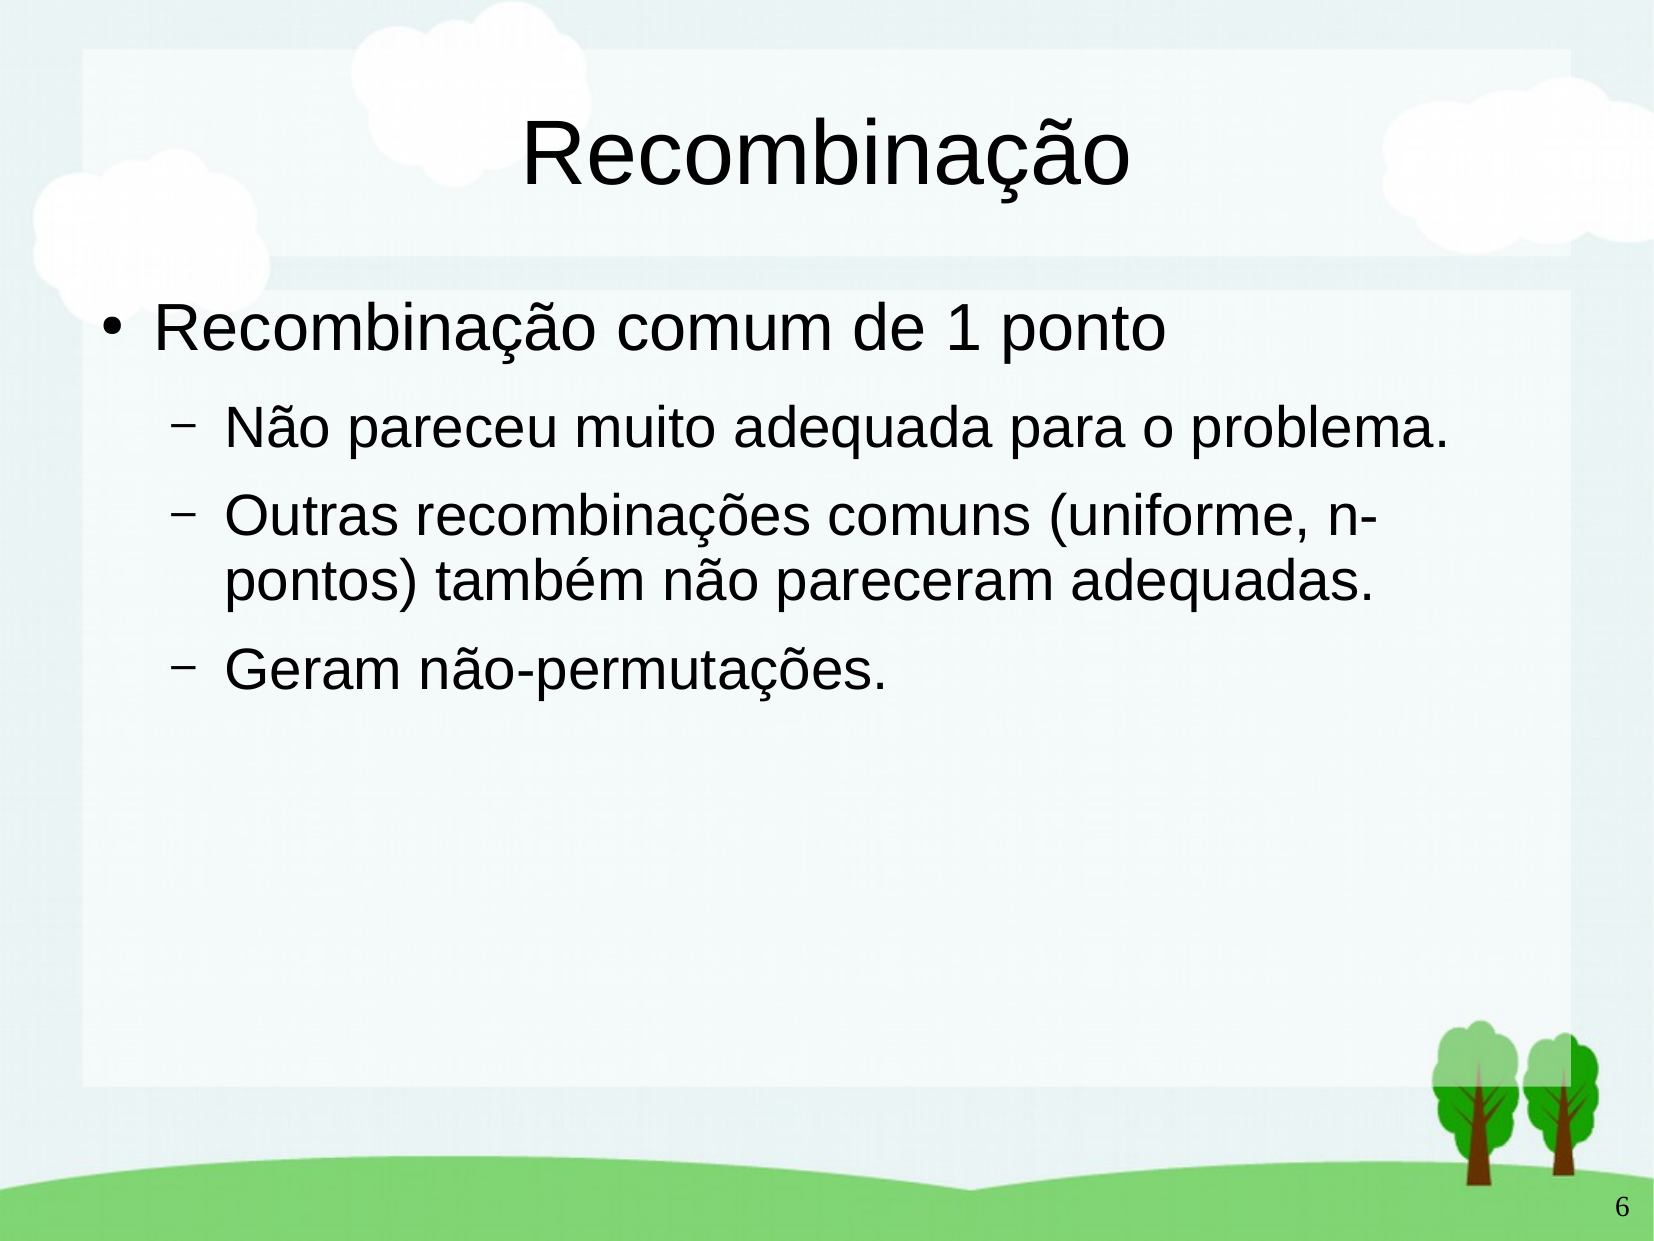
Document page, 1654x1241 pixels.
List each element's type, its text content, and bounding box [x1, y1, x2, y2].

title Recombinação [82, 49, 1571, 257]
picture [0, 0, 1654, 1241]
list Recombinação comum de 1 ponto Não pareceu muito adequada para o problema. Outras recombinações comuns (uniforme, n-pontos) também não pareceram adequadas. Geram não-permutações. [82, 290, 1571, 1087]
